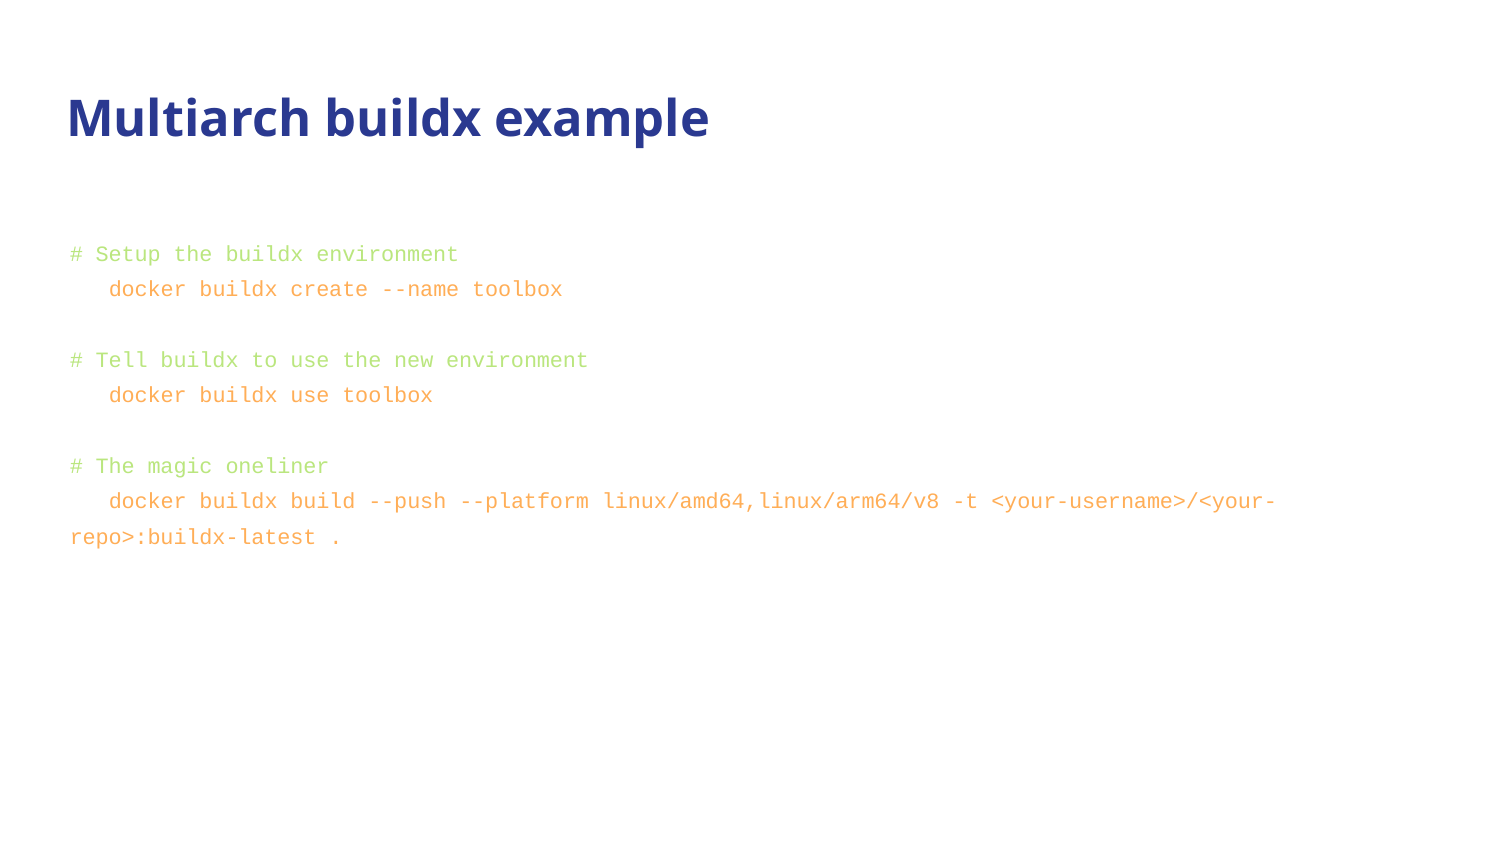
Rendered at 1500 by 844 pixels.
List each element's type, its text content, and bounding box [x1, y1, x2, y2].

text_box # Setup the buildx environment docker buildx create --name toolbox # Tell buildx to use the new environment docker buildx use toolbox # The magic oneliner docker buildx build --push --platform linux/amd64,linux/arm64/v8 -t <your-username>/<your-repo>:buildx-latest . [54, 215, 1453, 599]
title Multiarch buildx example [51, 67, 1449, 167]
